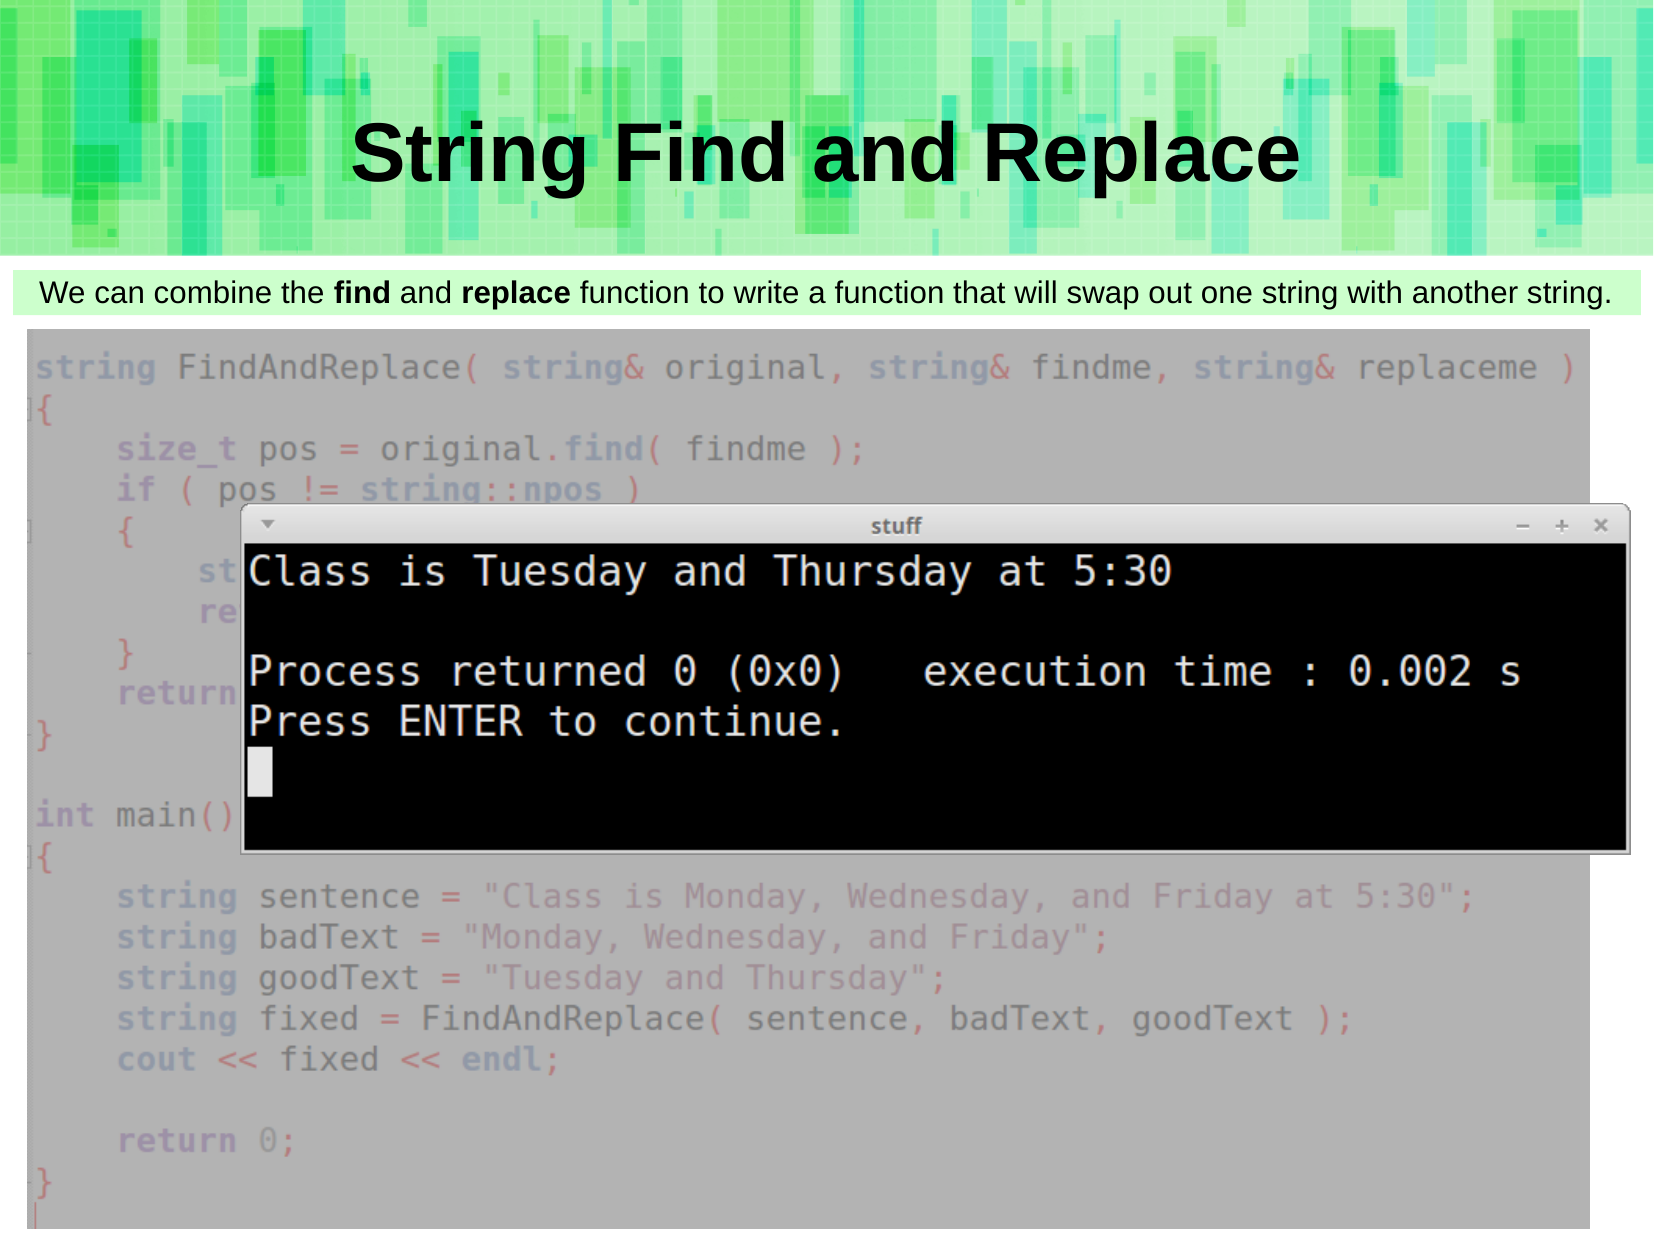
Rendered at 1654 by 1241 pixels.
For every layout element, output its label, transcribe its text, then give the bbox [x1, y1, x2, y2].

title String Find and Replace [82, 49, 1571, 257]
picture [0, 0, 1654, 1241]
text_box We can combine the find and replace function to write a function that will swap out one string with another string. [13, 270, 1641, 316]
